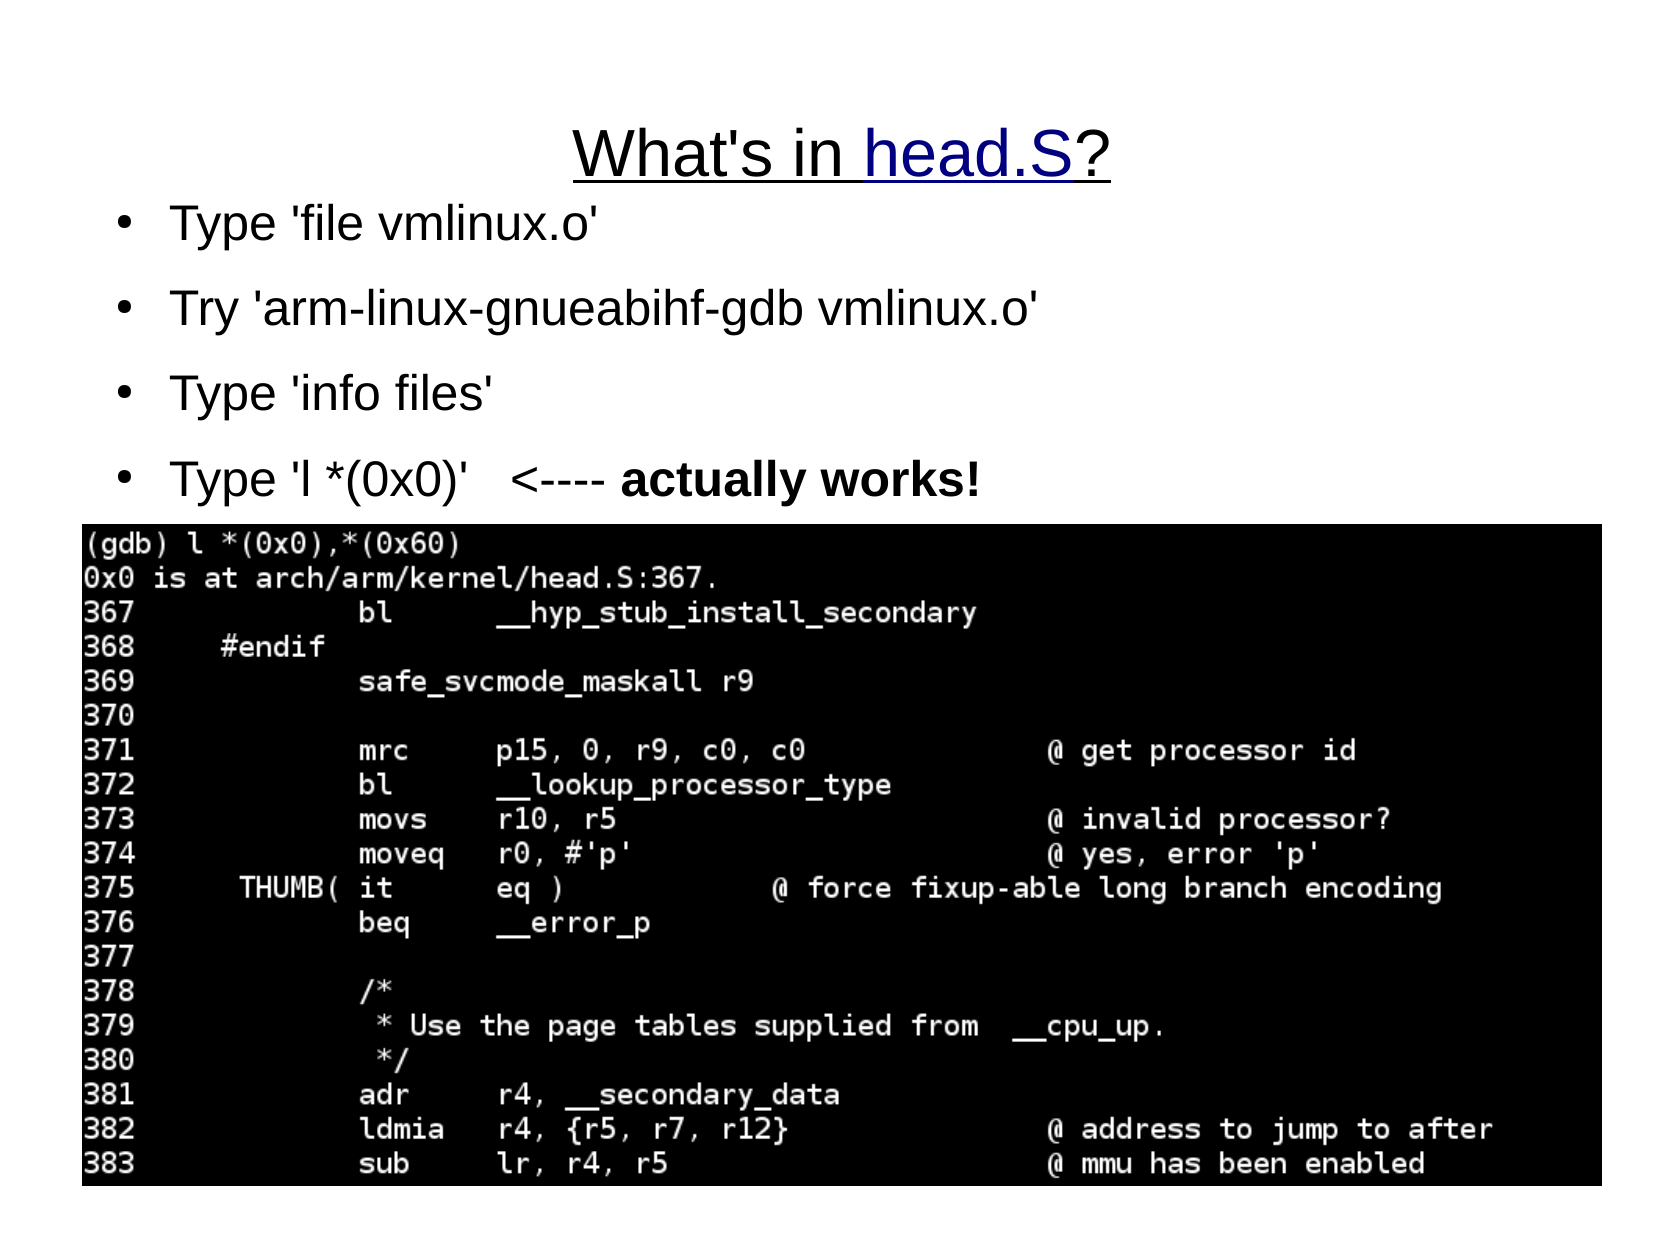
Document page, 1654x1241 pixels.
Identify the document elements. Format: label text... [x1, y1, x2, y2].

list Type 'file vmlinux.o' Try 'arm-linux-gnueabihf-gdb vmlinux.o' Type 'info files' Type 'l *(0x0)' <---- actually works! [97, 195, 1586, 524]
picture [82, 524, 1602, 1186]
title What's in head.S? [97, 49, 1586, 195]
